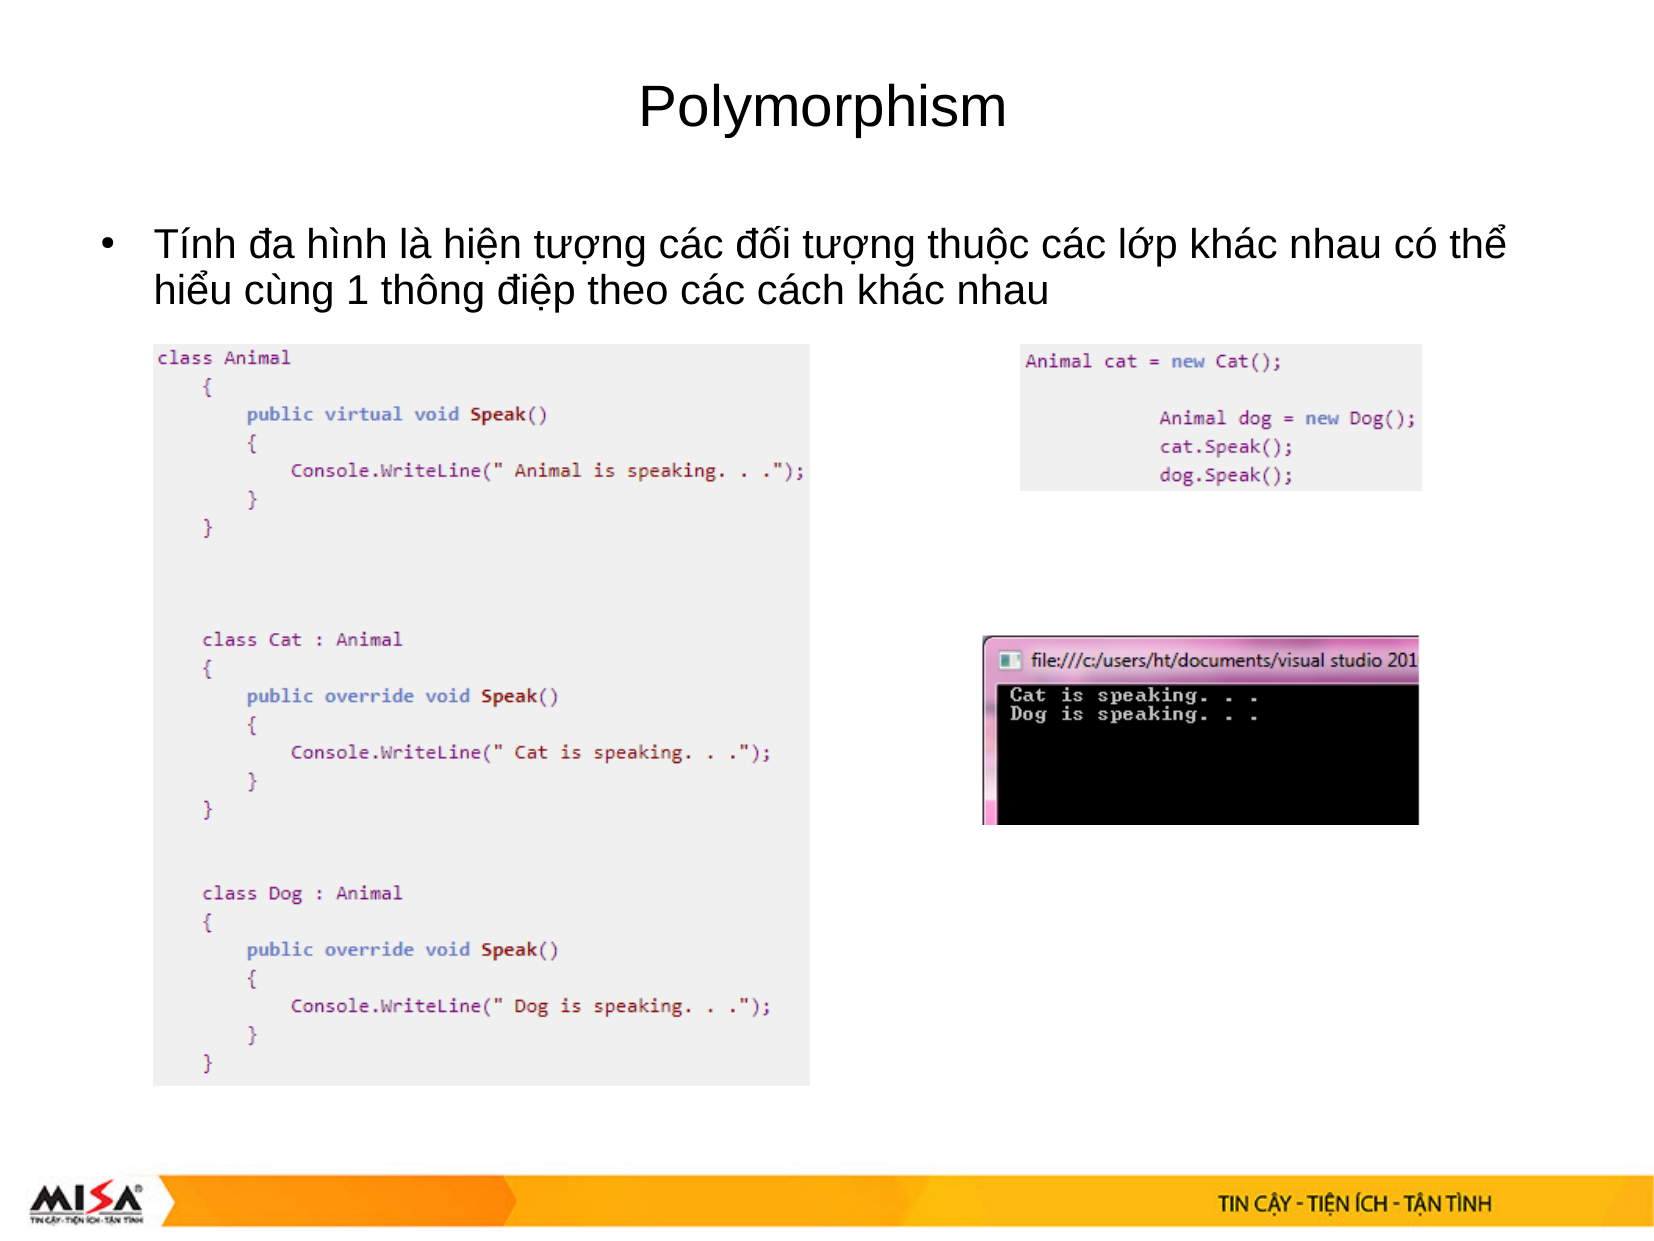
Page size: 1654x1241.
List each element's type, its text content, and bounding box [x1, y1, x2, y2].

list Tính đa hình là hiện tượng các đối tượng thuộc các lớp khác nhau có thể hiểu cùng 1 thông điệp theo các cách khác nhau [82, 220, 1571, 1036]
picture [0, 0, 1654, 1241]
title Polymorphism [79, 17, 1568, 196]
